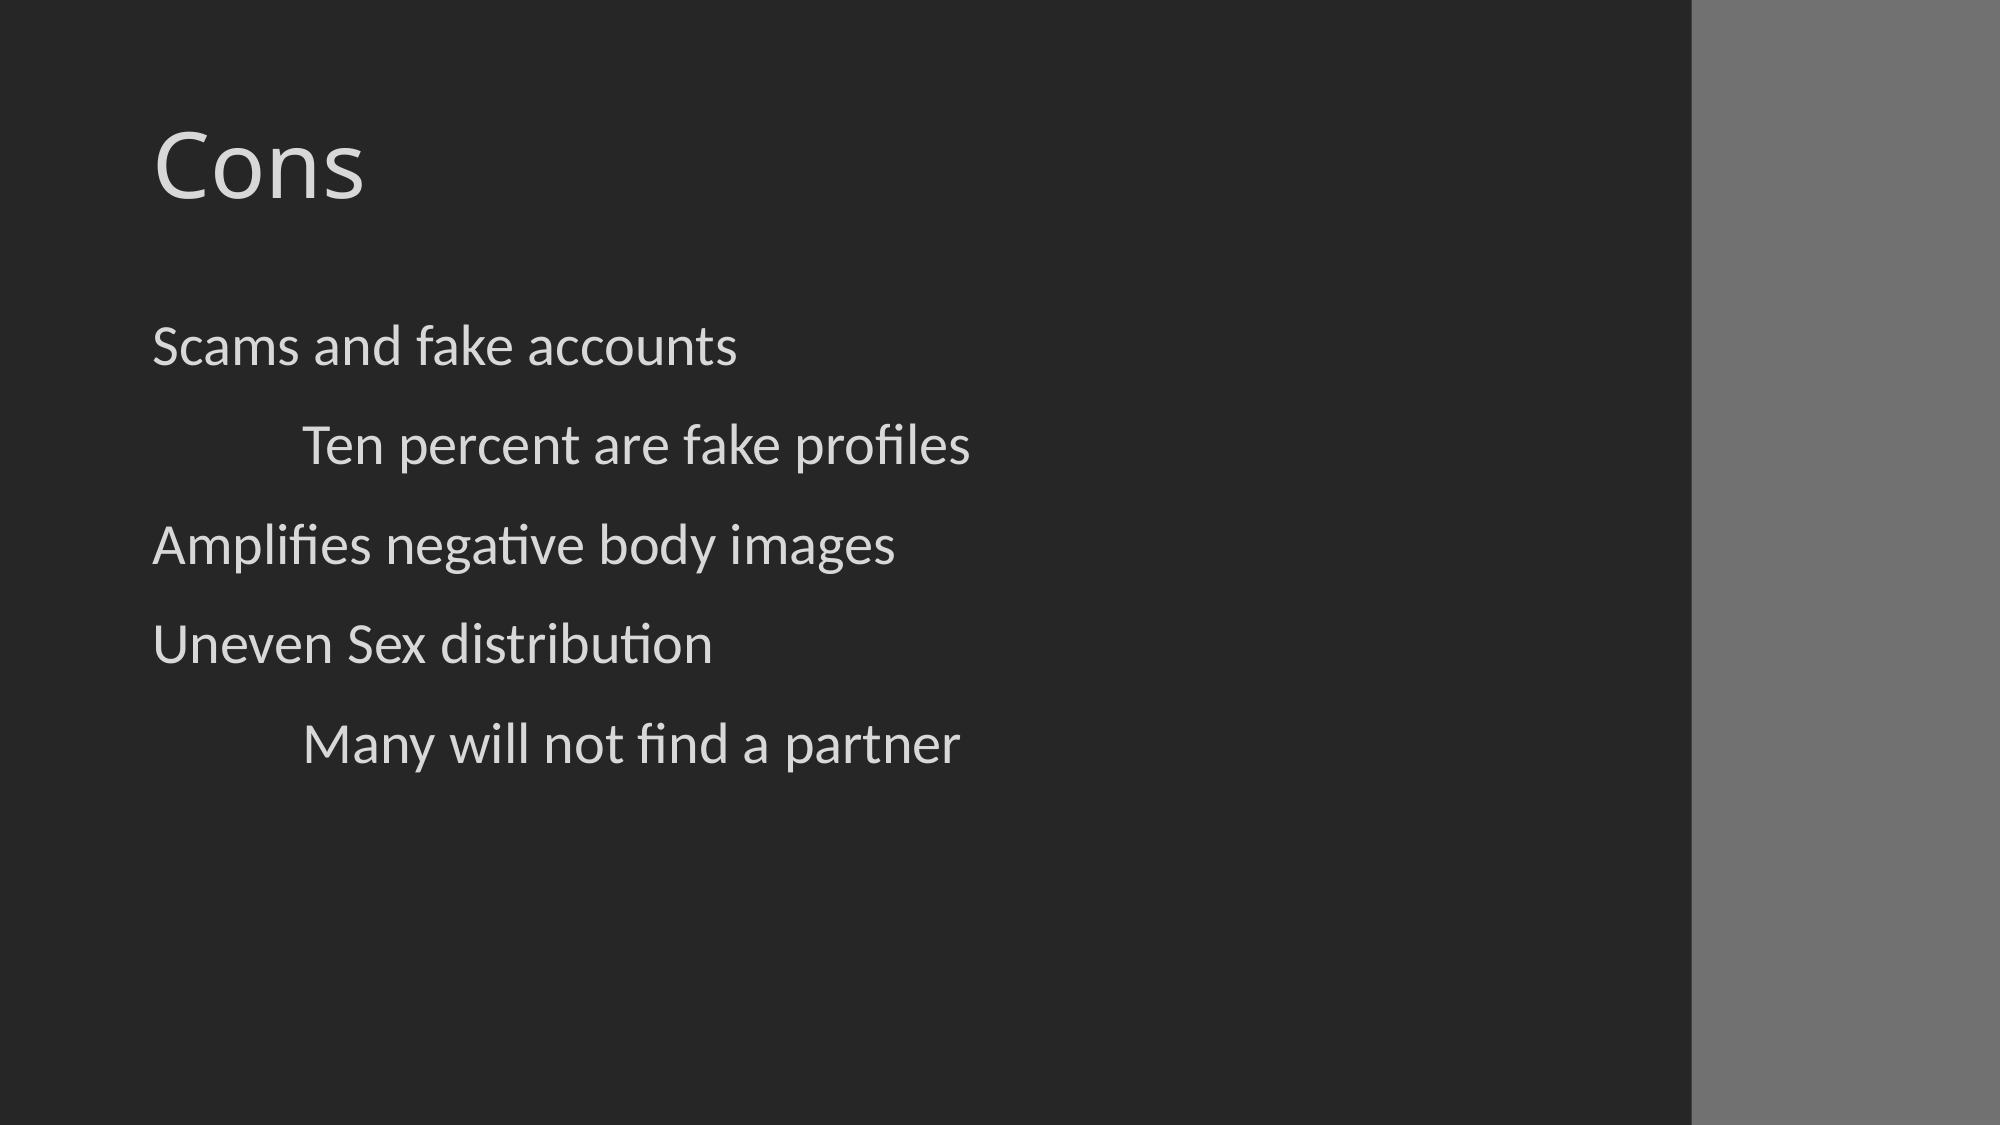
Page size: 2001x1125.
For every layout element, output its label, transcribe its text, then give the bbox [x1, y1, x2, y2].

text_box [1691, 0, 2000, 1125]
title Cons [137, 59, 1691, 278]
list Scams and fake accounts Ten percent are fake profiles Amplifies negative body images Uneven Sex distribution Many will not find a partner [137, 299, 1691, 1014]
